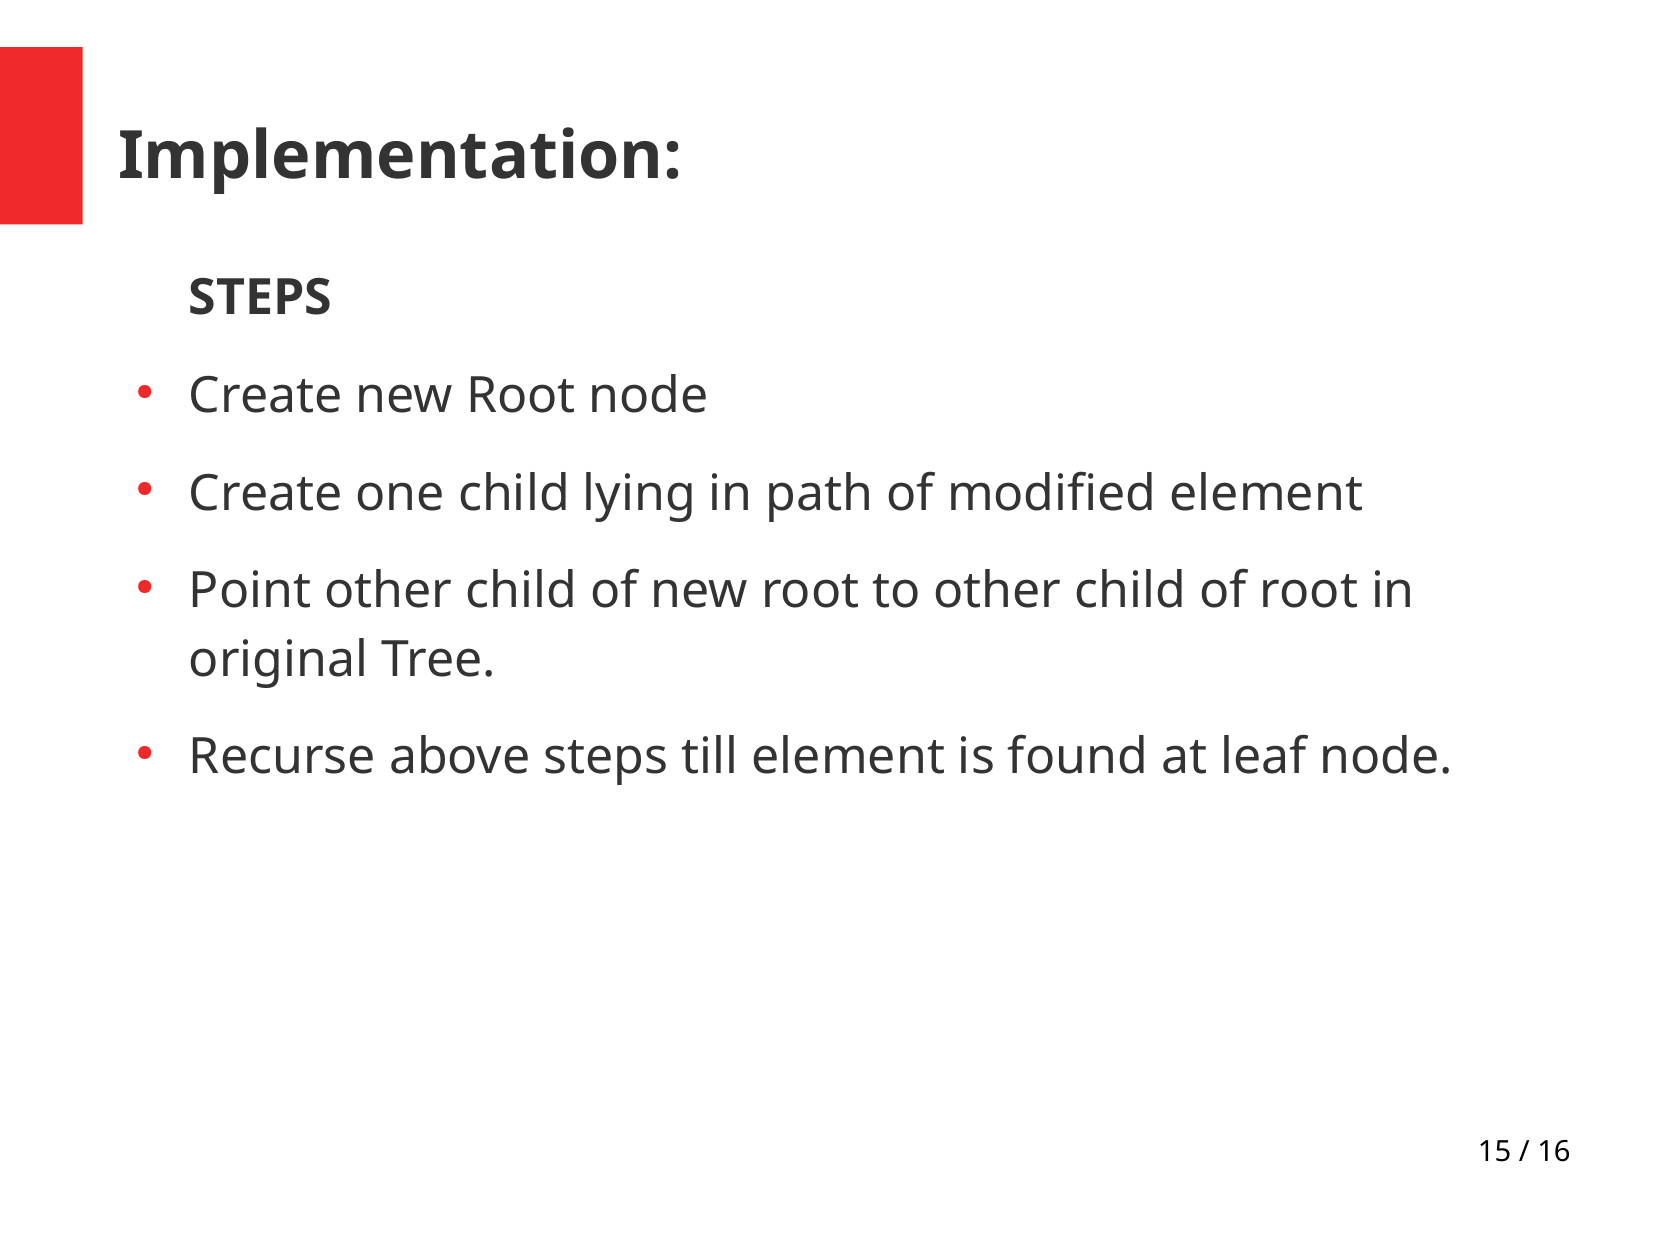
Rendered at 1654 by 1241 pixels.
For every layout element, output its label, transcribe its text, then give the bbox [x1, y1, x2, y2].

list STEPS Create new Root node Create one child lying in path of modified element Point other child of new root to other child of root in original Tree. Recurse above steps till element is found at leaf node. [118, 261, 1536, 981]
title Implementation: [118, 49, 1571, 257]
